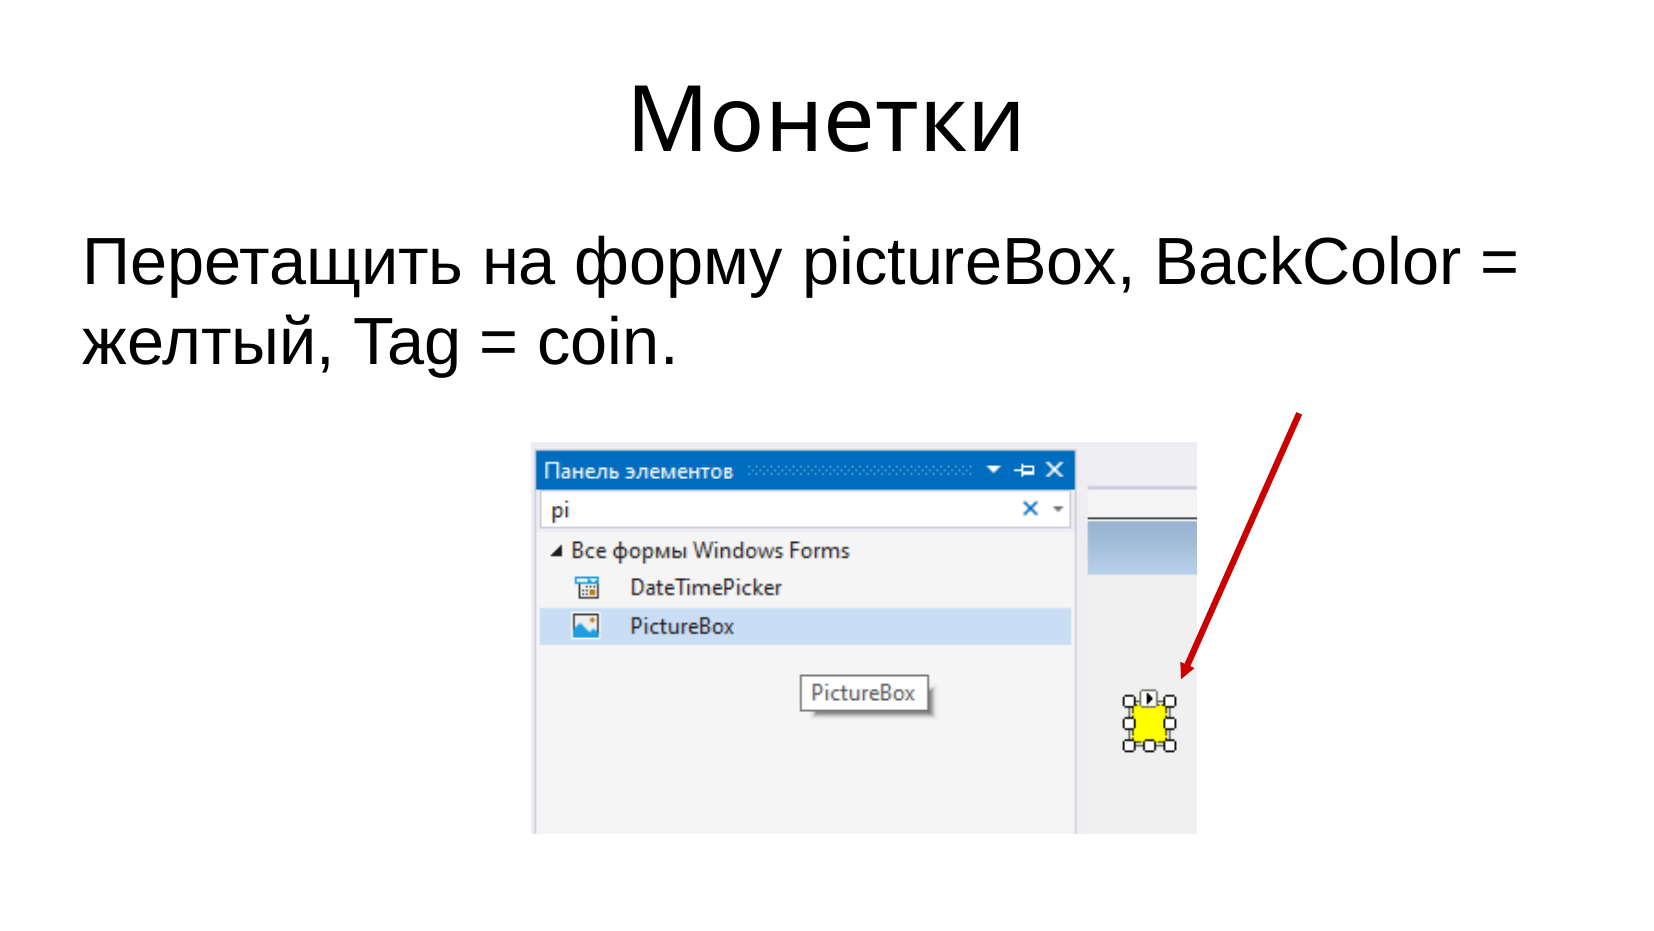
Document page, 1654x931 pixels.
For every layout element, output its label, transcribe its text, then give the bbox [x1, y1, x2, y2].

list Перетащить на форму pictureBox, BackColor = желтый, Tag = coin. [82, 217, 1571, 758]
picture [531, 442, 1197, 834]
title Монетки [82, 37, 1571, 193]
